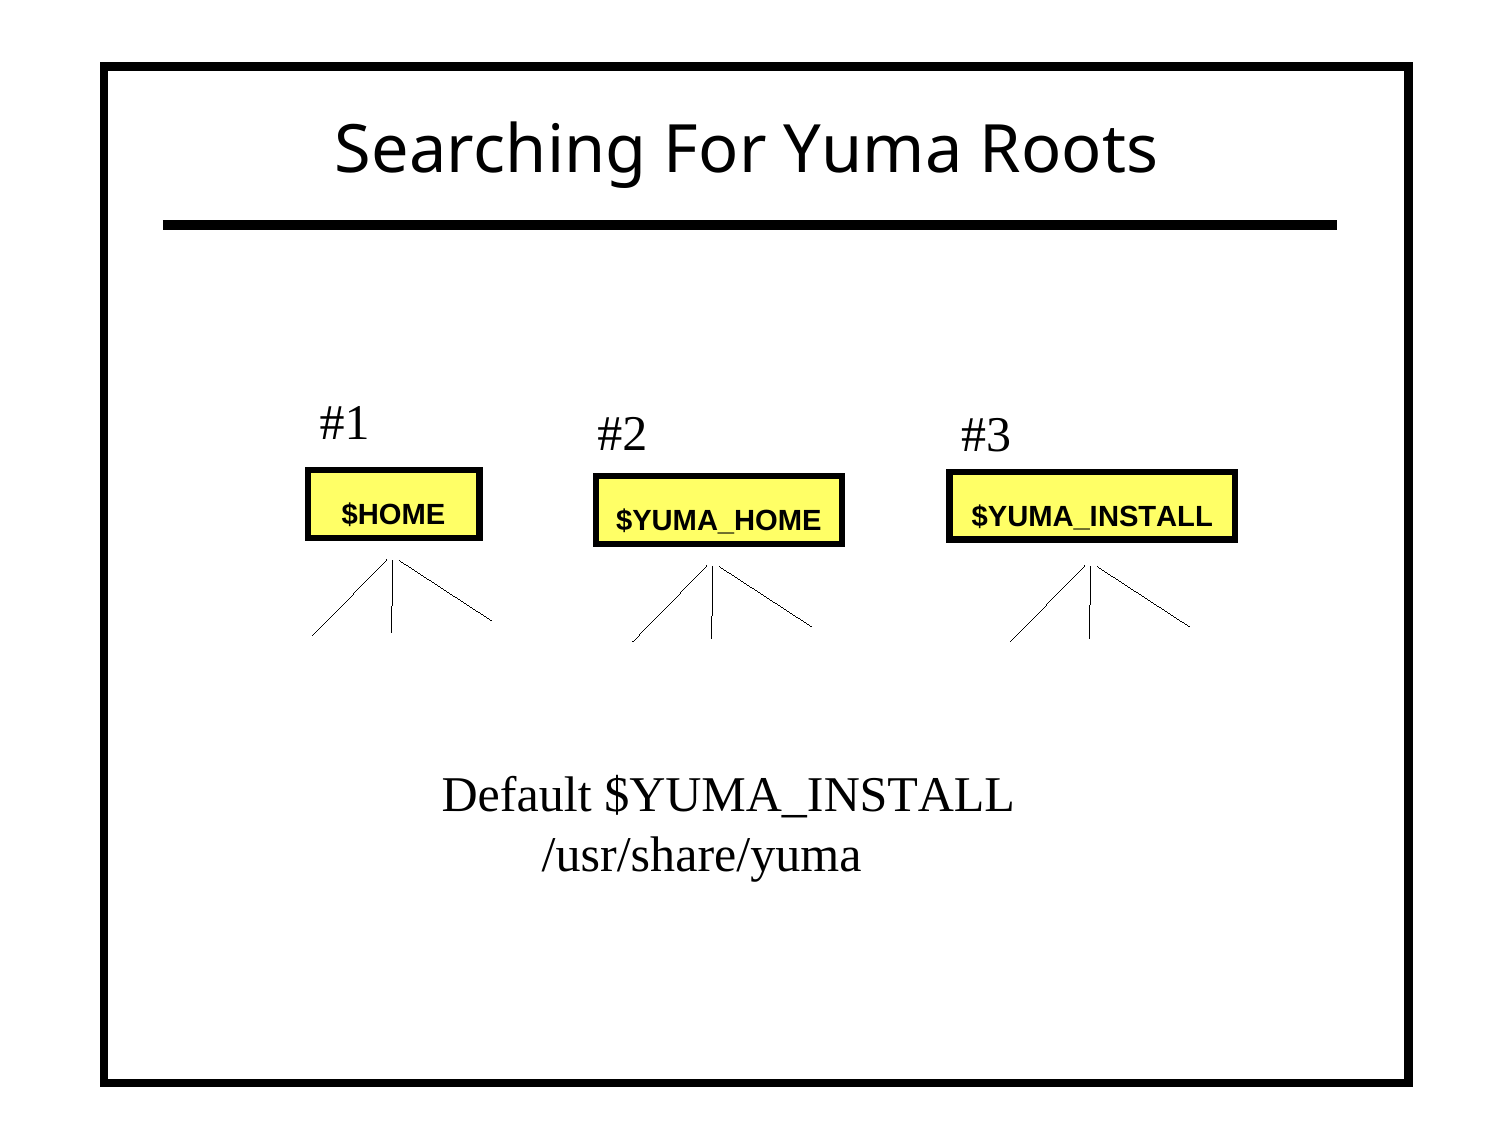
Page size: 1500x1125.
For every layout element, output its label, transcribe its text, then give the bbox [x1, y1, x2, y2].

text_box #2 [582, 392, 663, 468]
text_box $HOME [307, 470, 480, 539]
text_box Default $YUMA_INSTALL /usr/share/yuma [426, 753, 1030, 889]
text_box $YUMA_HOME [596, 476, 842, 545]
title Searching For Yuma Roots [162, 87, 1332, 200]
text_box $YUMA_INSTALL [949, 471, 1235, 540]
text_box #3 [946, 394, 1027, 470]
text_box #1 [304, 382, 385, 458]
